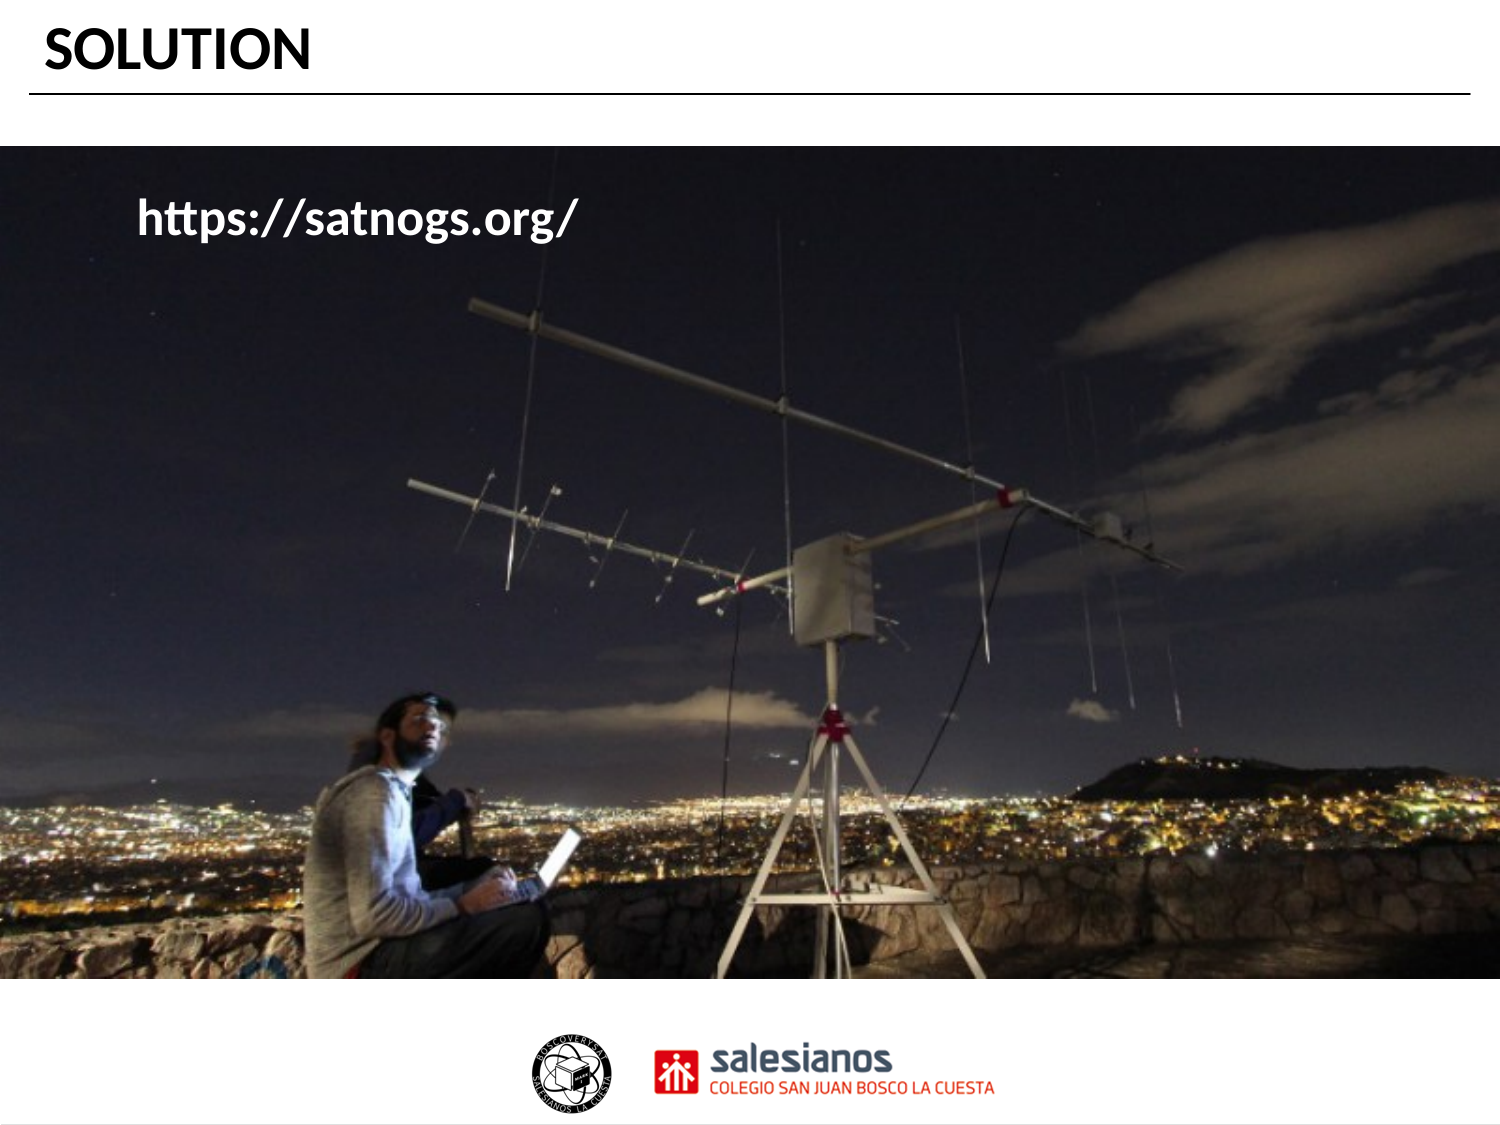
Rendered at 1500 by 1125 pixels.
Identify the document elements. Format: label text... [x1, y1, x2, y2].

text_box https://satnogs.org/ [23, 175, 692, 254]
picture [0, 0, 1500, 1125]
text_box SOLUTION [29, 0, 1472, 90]
